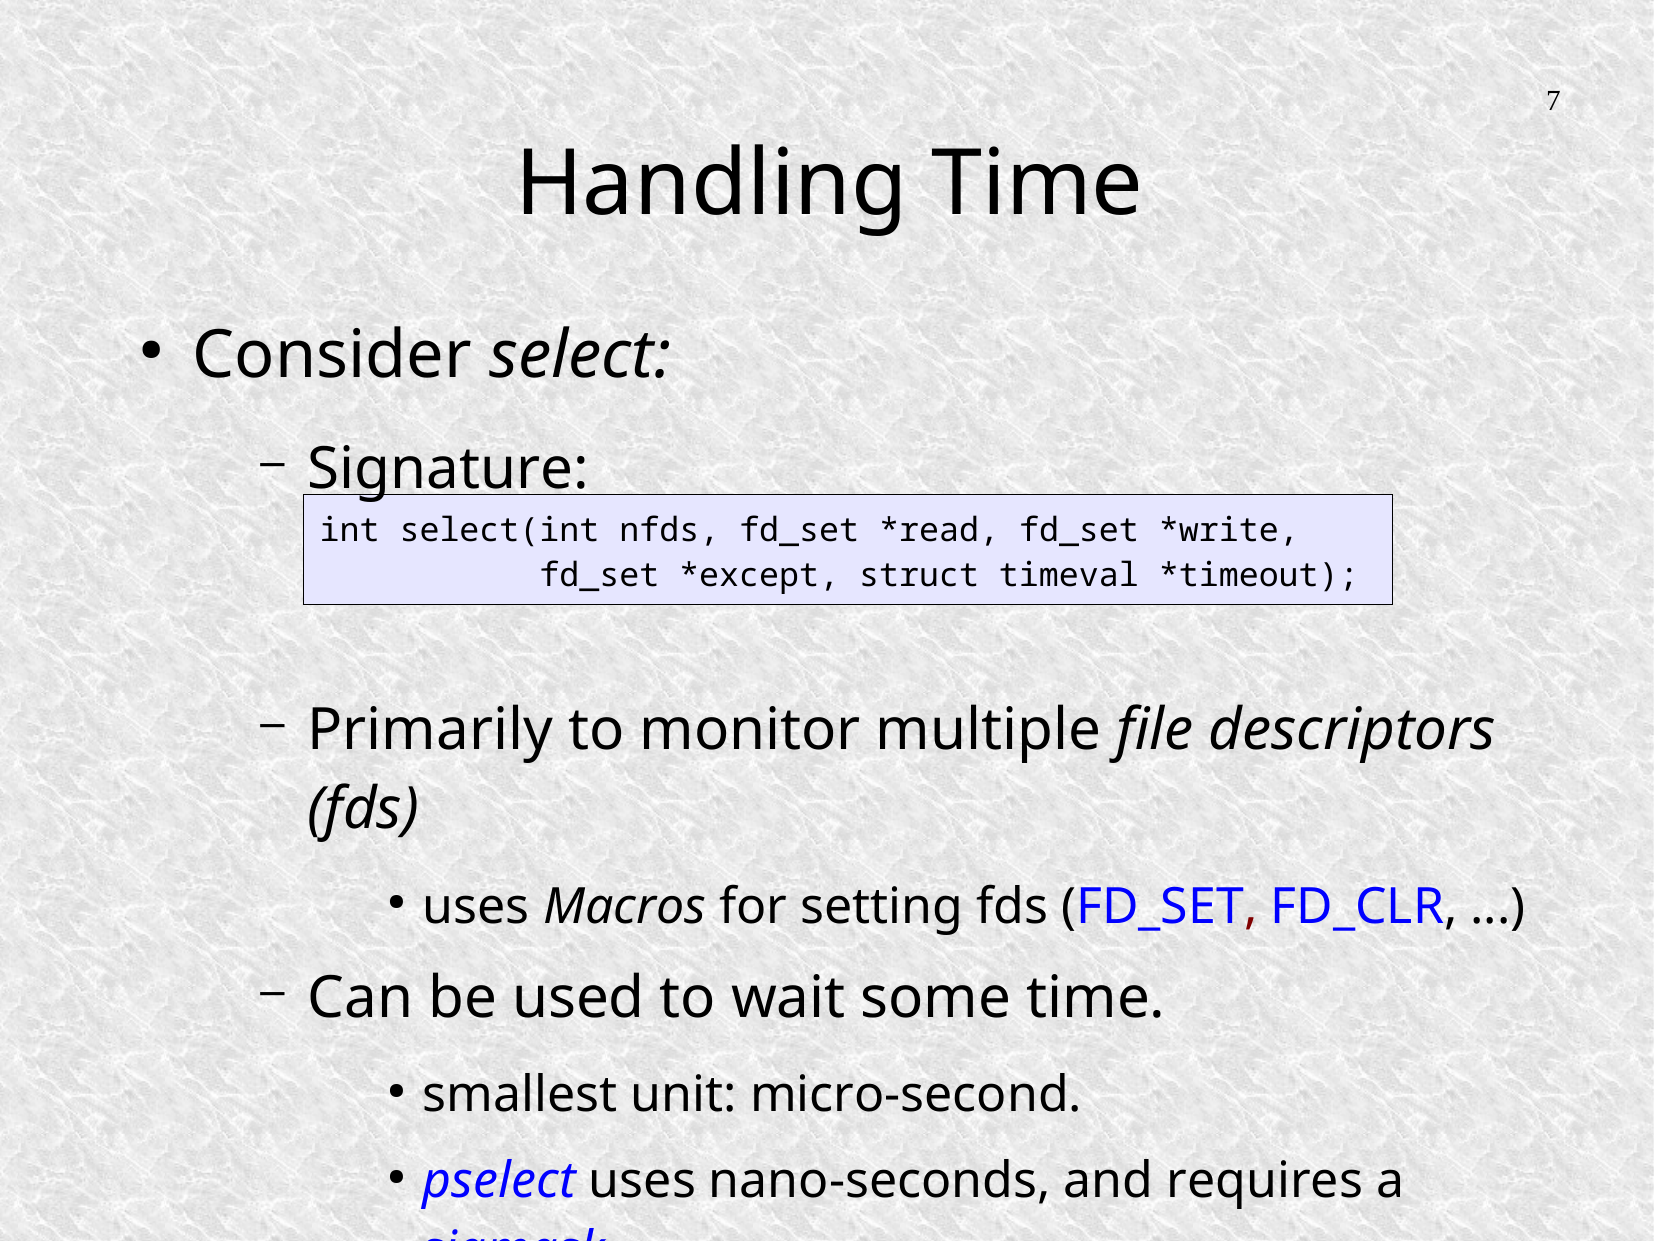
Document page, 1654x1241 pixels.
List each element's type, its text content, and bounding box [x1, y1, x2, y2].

text_box int select(int nfds, fd_set *read, fd_set *write, fd_set *except, struct timeval *timeout); [319, 506, 1360, 623]
list Consider select: Signature: Primarily to monitor multiple file descriptors (fds) uses Macros for setting fds (FD_SET, FD_CLR, ...) Can be used to wait some time. smallest unit: micro-second. pselect uses nano-seconds, and requires a sigmask [121, 305, 1582, 1217]
title Handling Time [123, 73, 1536, 284]
picture [0, 0, 1654, 1241]
